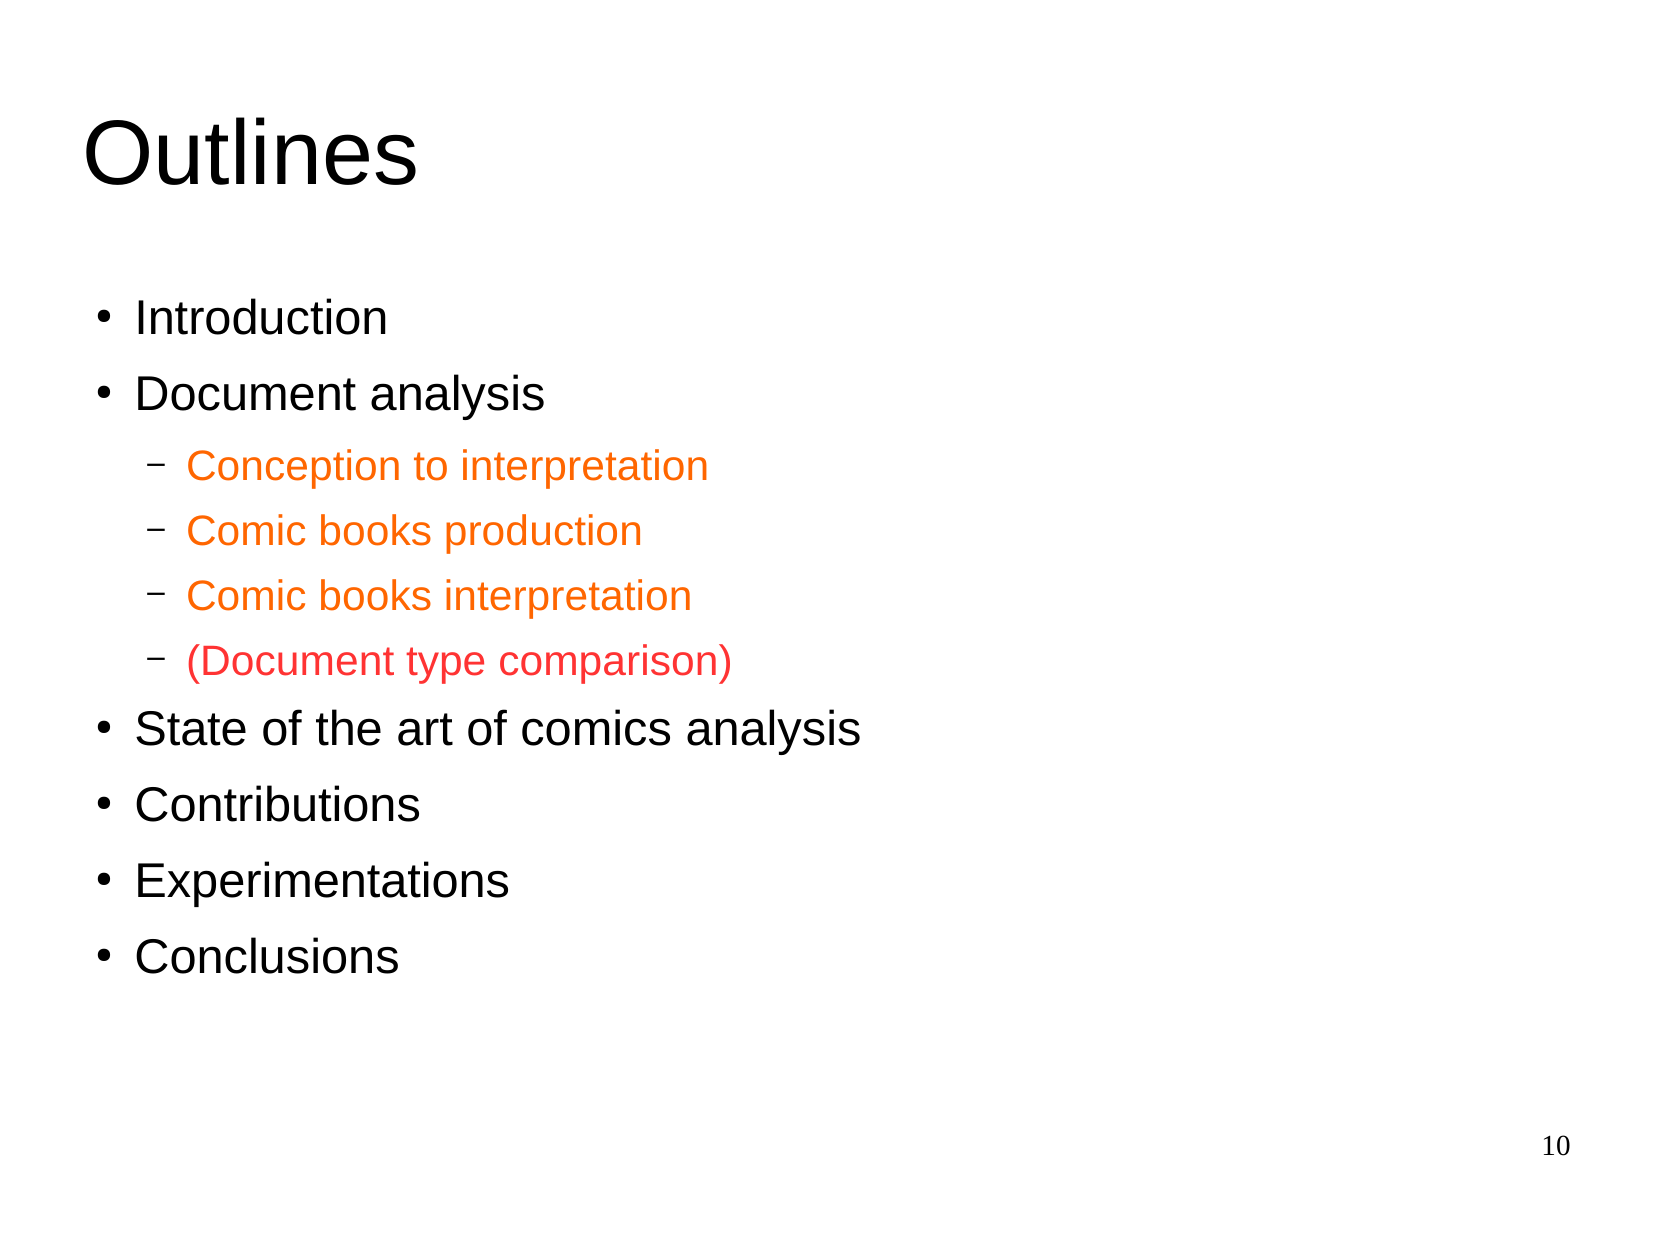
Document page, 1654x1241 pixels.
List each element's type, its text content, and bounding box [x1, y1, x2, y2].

title Outlines [82, 49, 1571, 257]
list Introduction Document analysis Conception to interpretation Comic books production Comic books interpretation (Document type comparison) State of the art of comics analysis Contributions Experimentations Conclusions [82, 290, 863, 1010]
